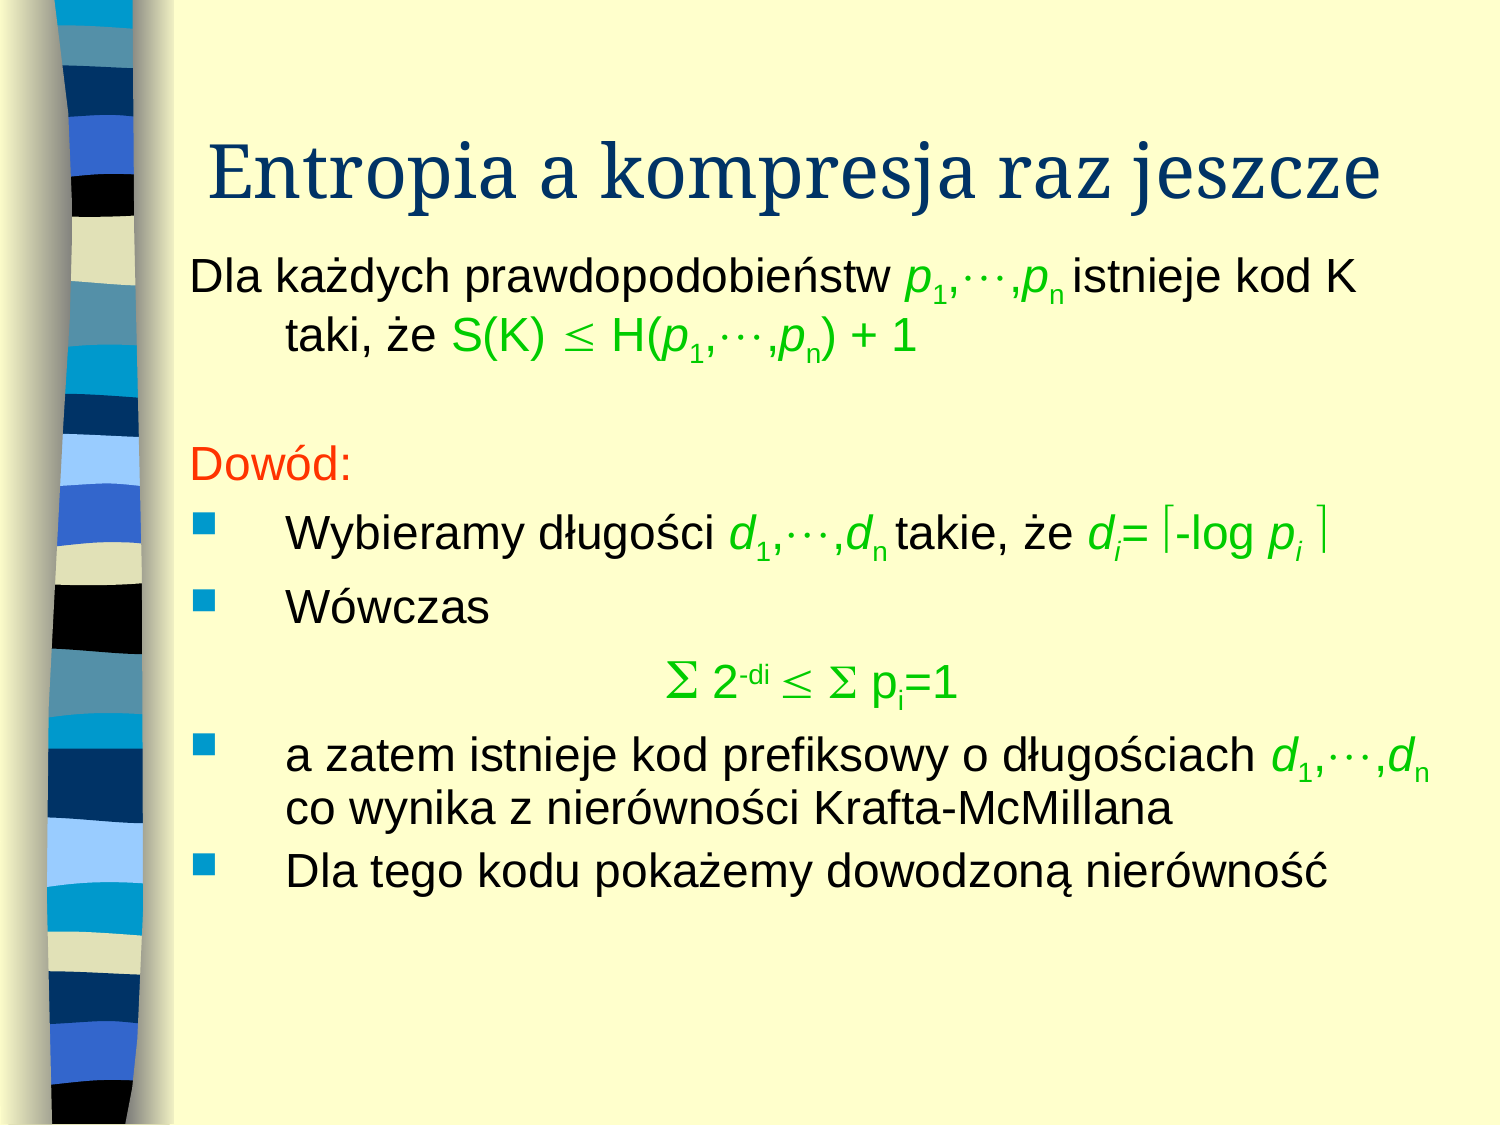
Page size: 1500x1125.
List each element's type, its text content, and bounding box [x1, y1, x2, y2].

list Dla każdych prawdopodobieństw p1,,pn istnieje kod K taki, że S(K)  H(p1,,pn) + 1 Dowód: Wybieramy długości d1,,dn takie, że di= -log pi  Wówczas  2-di   pi=1 a zatem istnieje kod prefiksowy o długościach d1,,dn co wynika z nierówności Krafta-McMillana Dla tego kodu pokażemy dowodzoną nierówność [174, 237, 1450, 913]
title Entropia a kompresja raz jeszcze [192, 74, 1468, 263]
